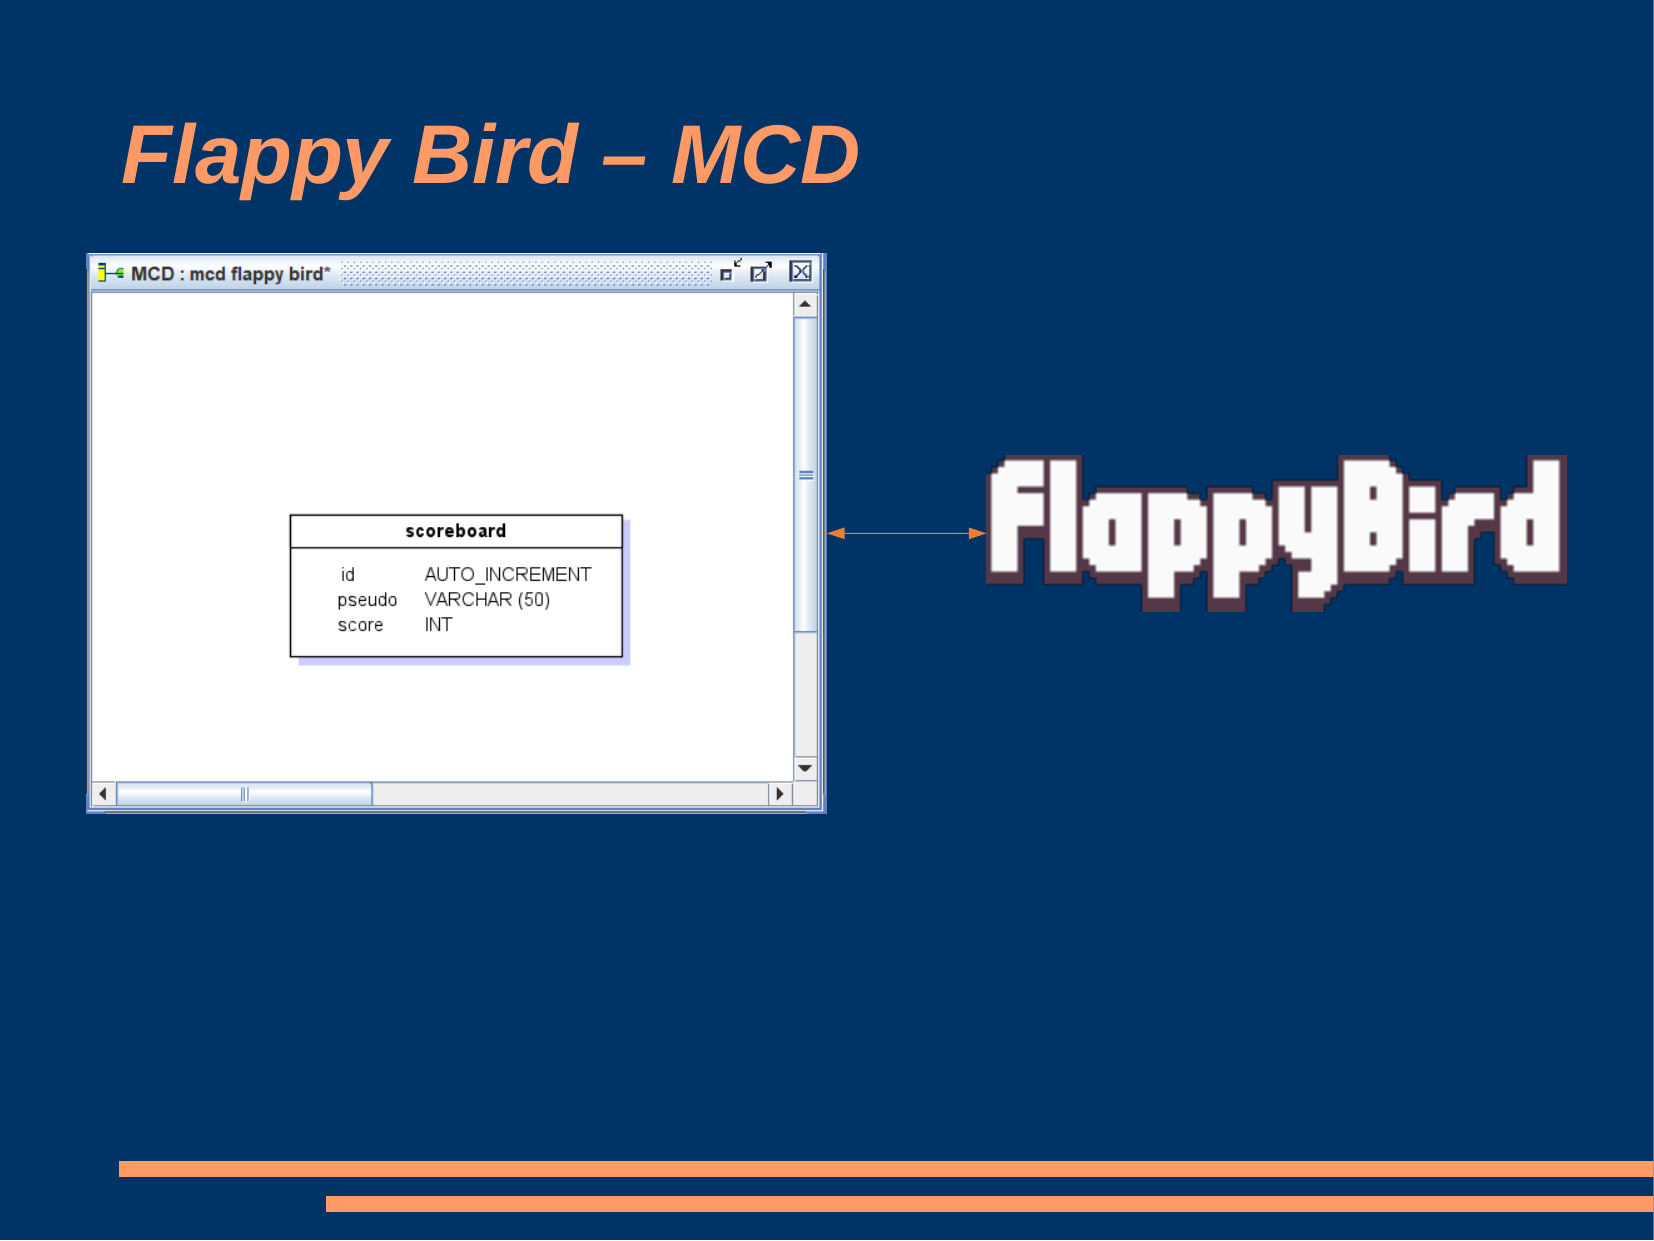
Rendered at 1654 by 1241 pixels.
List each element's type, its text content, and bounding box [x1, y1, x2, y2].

text_box Flappy Bird – MCD [121, 46, 1534, 254]
picture [86, 253, 827, 814]
picture [986, 455, 1567, 612]
